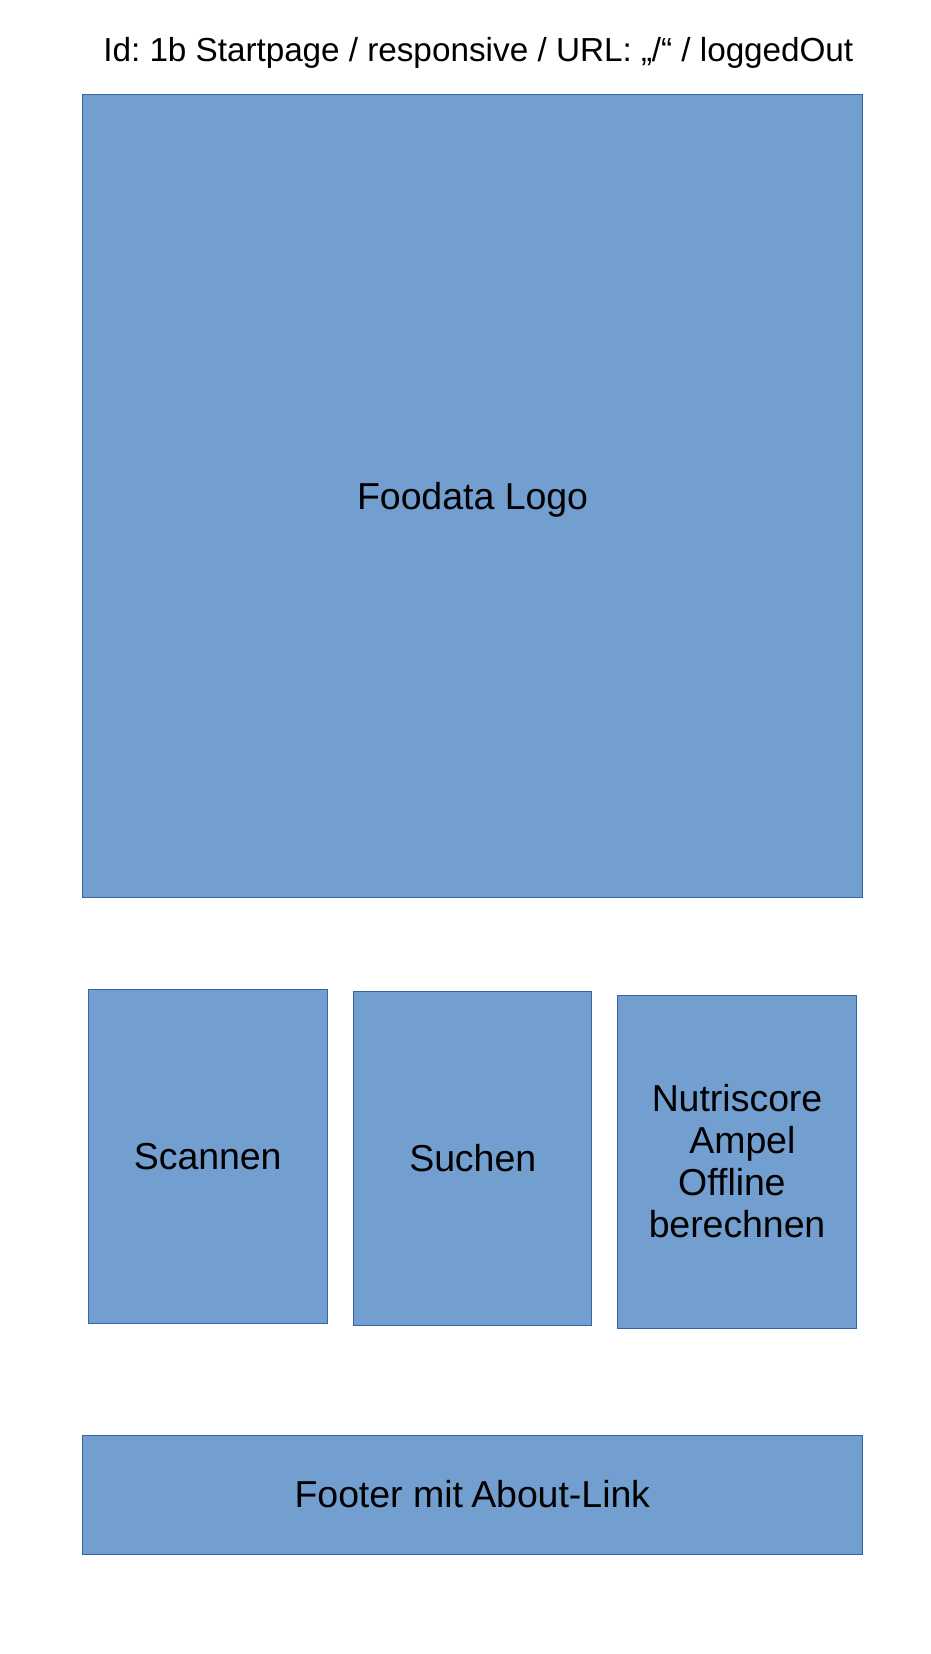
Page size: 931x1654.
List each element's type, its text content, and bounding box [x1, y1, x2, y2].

text_box Scannen [88, 989, 328, 1324]
text_box Foodata Logo [82, 94, 863, 898]
text_box Footer mit About-Link [82, 1435, 863, 1555]
text_box Id: 1b Startpage / responsive / URL: „/“ / loggedOut [88, 23, 906, 76]
text_box Suchen [353, 991, 592, 1326]
text_box Nutriscore Ampel Offline berechnen [617, 995, 857, 1329]
